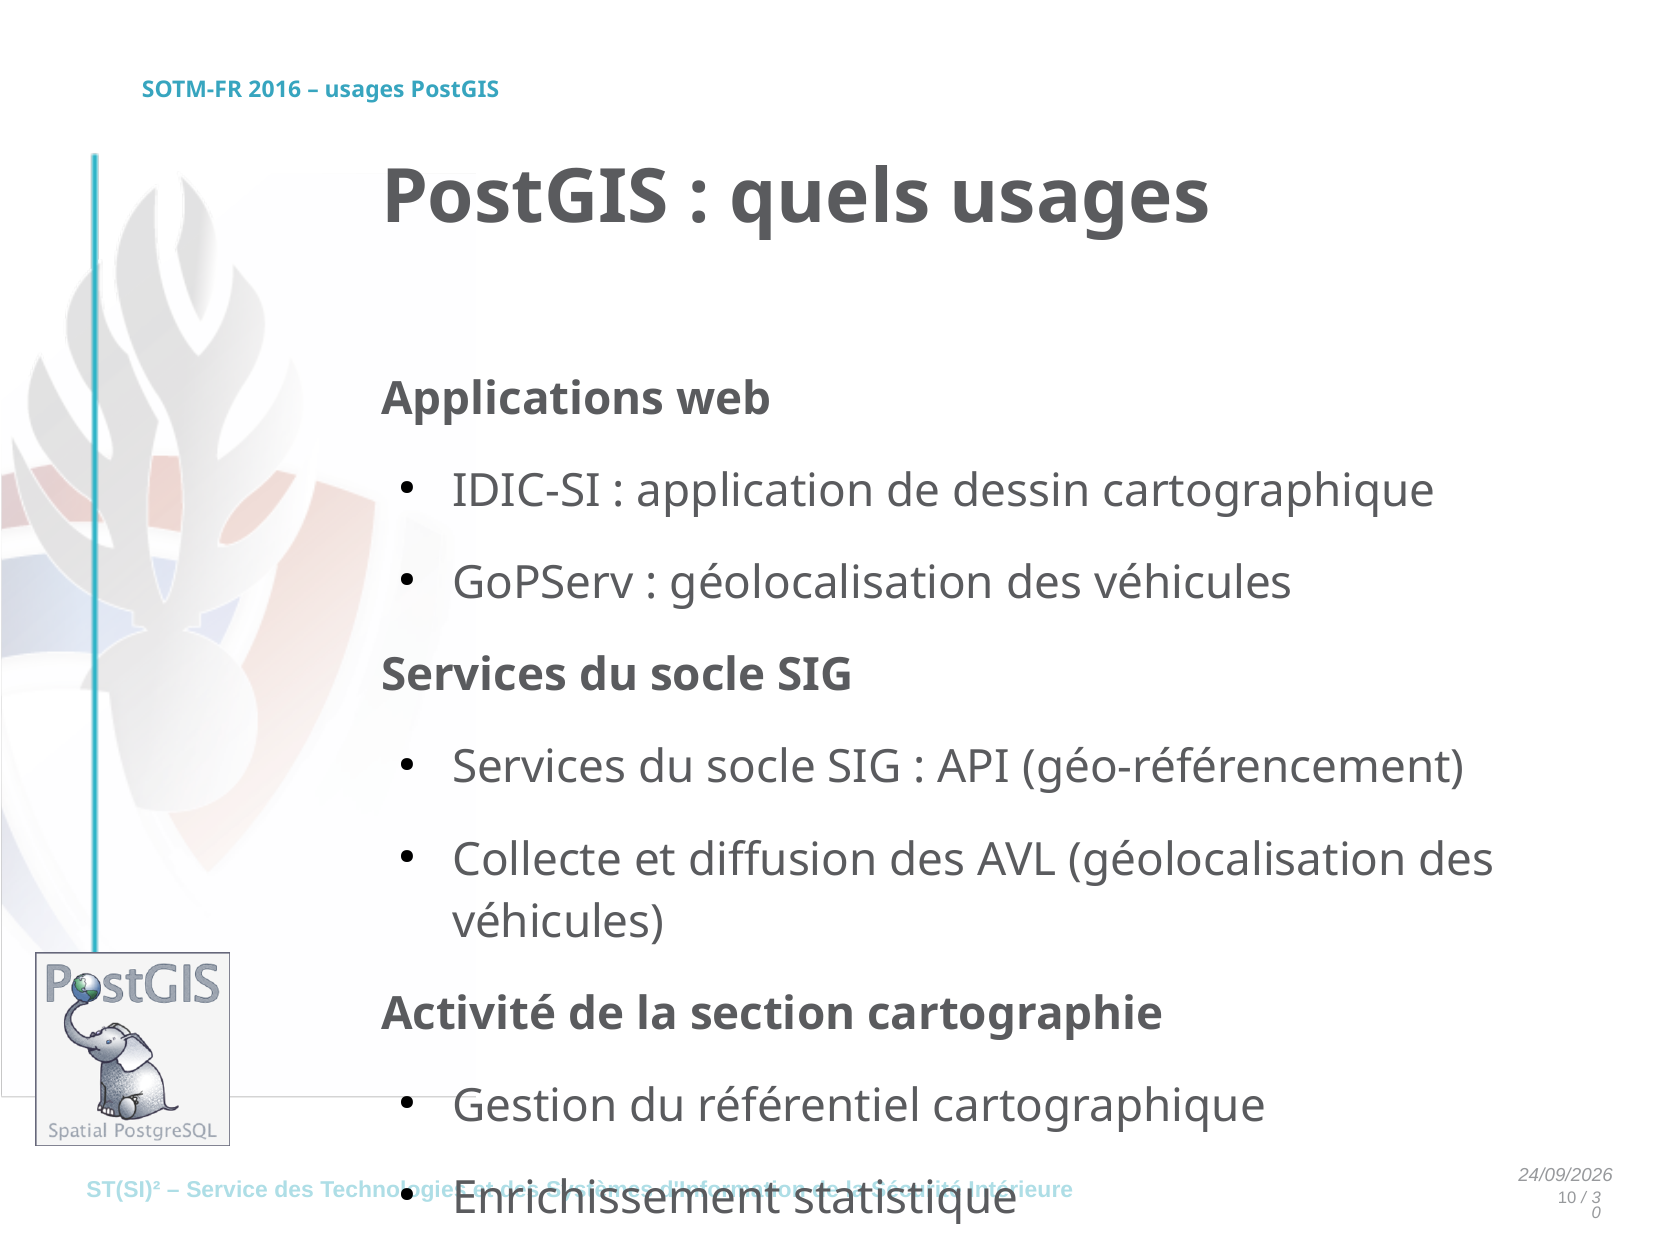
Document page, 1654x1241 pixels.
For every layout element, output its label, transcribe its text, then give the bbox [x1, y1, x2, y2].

picture [0, 86, 476, 1176]
title SOTM-FR 2016 – usages PostGIS [141, 70, 1571, 107]
list PostGIS : quels usages Applications web IDIC-SI : application de dessin cartographique GoPServ : géolocalisation des véhicules Services du socle SIG Services du socle SIG : API (géo-référencement) Collecte et diffusion des AVL (géolocalisation des véhicules) Activité de la section cartographie Gestion du référentiel cartographique Enrichissement statistique [381, 141, 1619, 1139]
